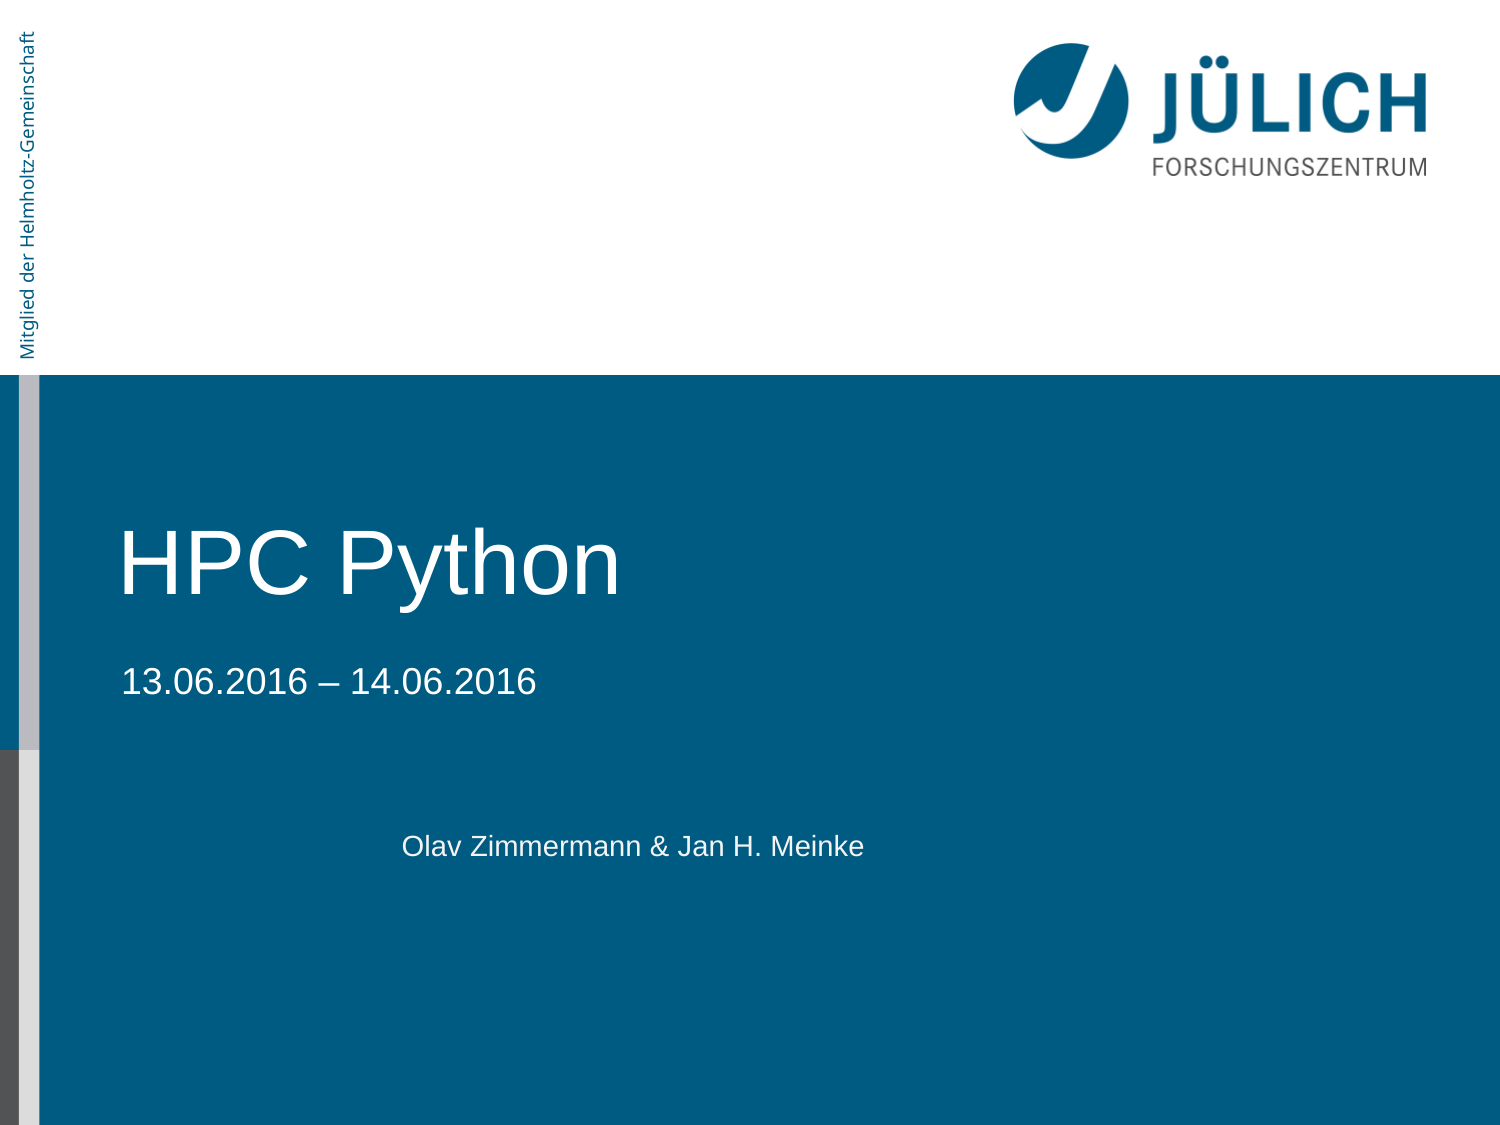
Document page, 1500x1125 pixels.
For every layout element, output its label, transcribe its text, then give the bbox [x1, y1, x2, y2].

picture [1012, 41, 1426, 176]
title HPC Python [117, 503, 1393, 622]
text_box 13.06.2016 – 14.06.2016 [106, 649, 552, 710]
text_box Olav Zimmermann & Jan H. Meinke [386, 819, 881, 870]
